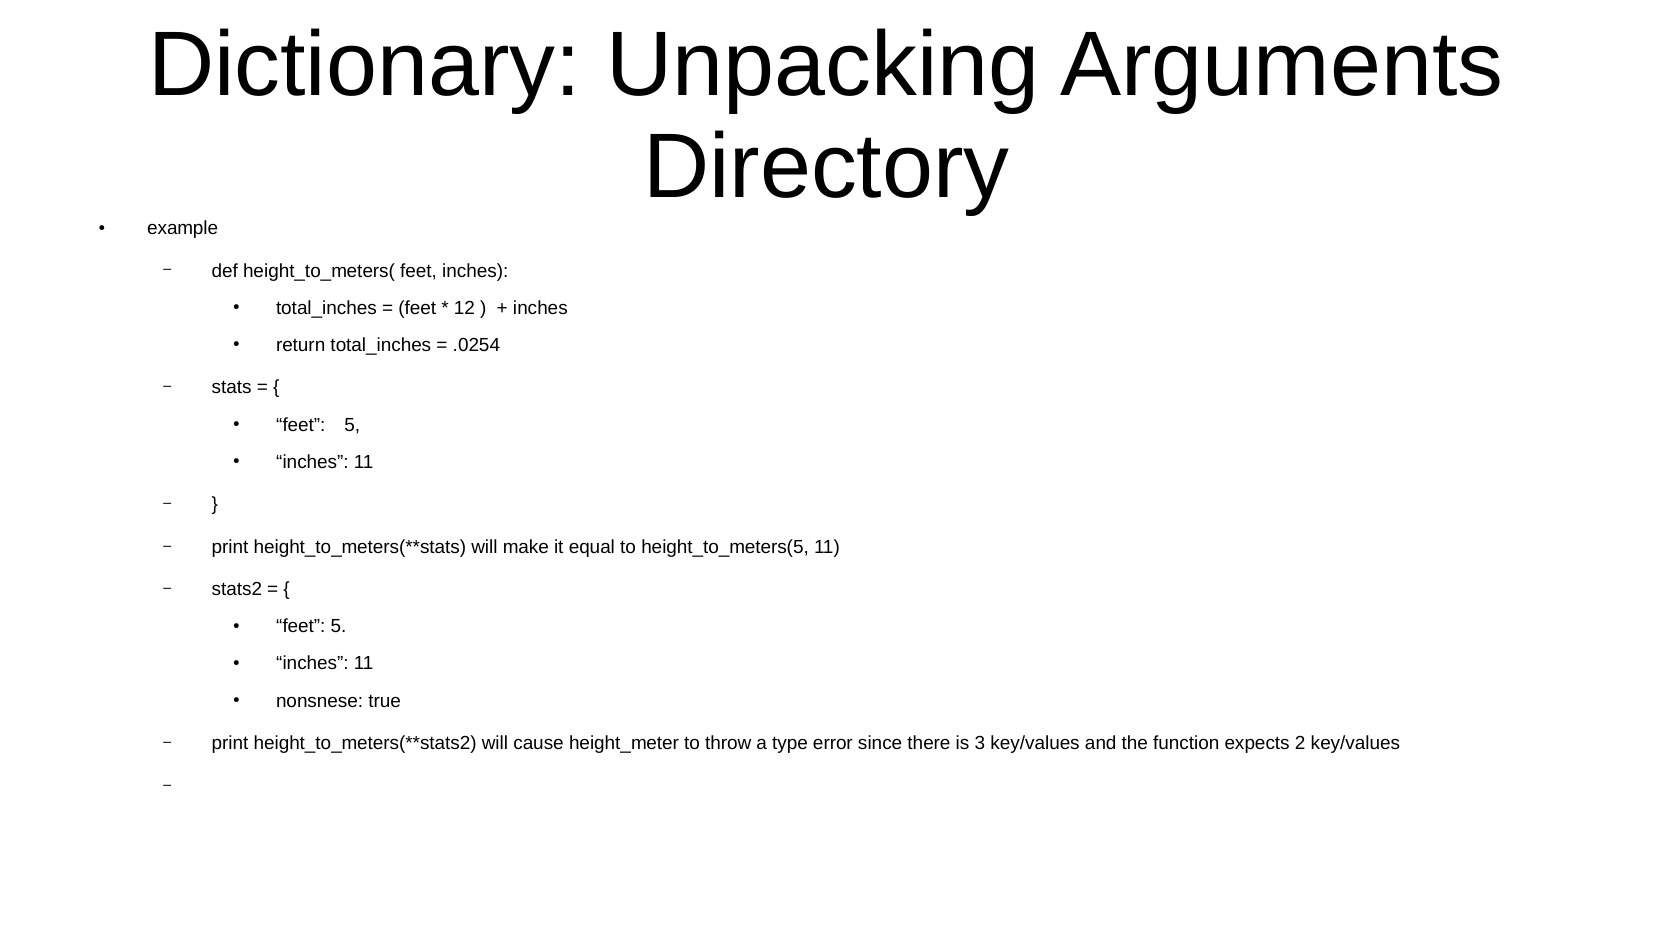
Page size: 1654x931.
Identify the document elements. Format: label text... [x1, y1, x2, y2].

title Dictionary: Unpacking Arguments Directory [82, 12, 1571, 217]
list example def height_to_meters( feet, inches): total_inches = (feet * 12 ) + inches return total_inches = .0254 stats = { “feet”: 5, “inches”: 11 } print height_to_meters(**stats) will make it equal to height_to_meters(5, 11) stats2 = { “feet”: 5. “inches”: 11 nonsnese: true print height_to_meters(**stats2) will cause height_meter to throw a type error since there is 3 key/values and the function expects 2 key/values [82, 217, 1571, 758]
